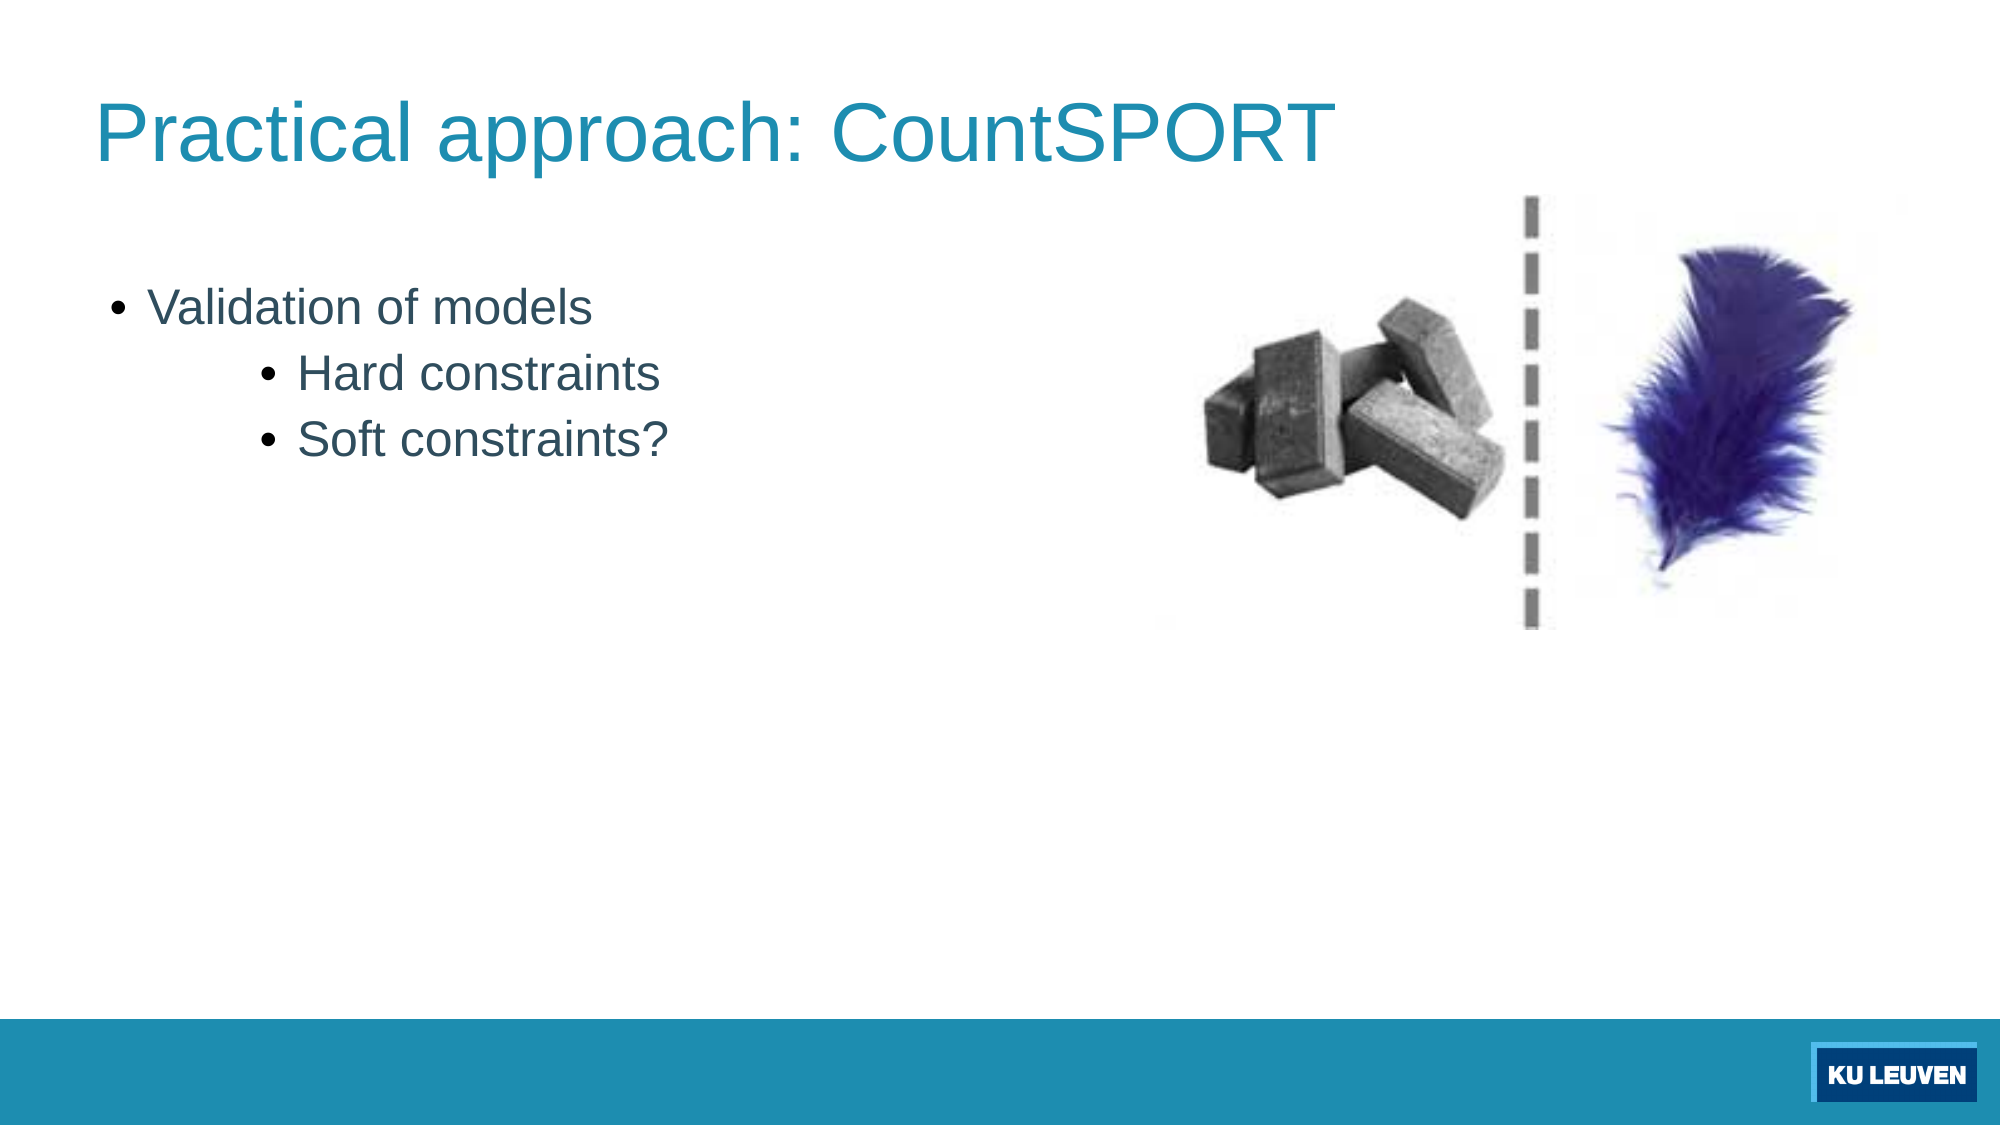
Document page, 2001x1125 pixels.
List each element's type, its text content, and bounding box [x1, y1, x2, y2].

picture [1811, 1042, 1977, 1102]
title Practical approach: CountSPORT [94, 33, 1906, 223]
list Validation of models Hard constraints Soft constraints? [94, 271, 1906, 1004]
picture [1155, 194, 1908, 630]
